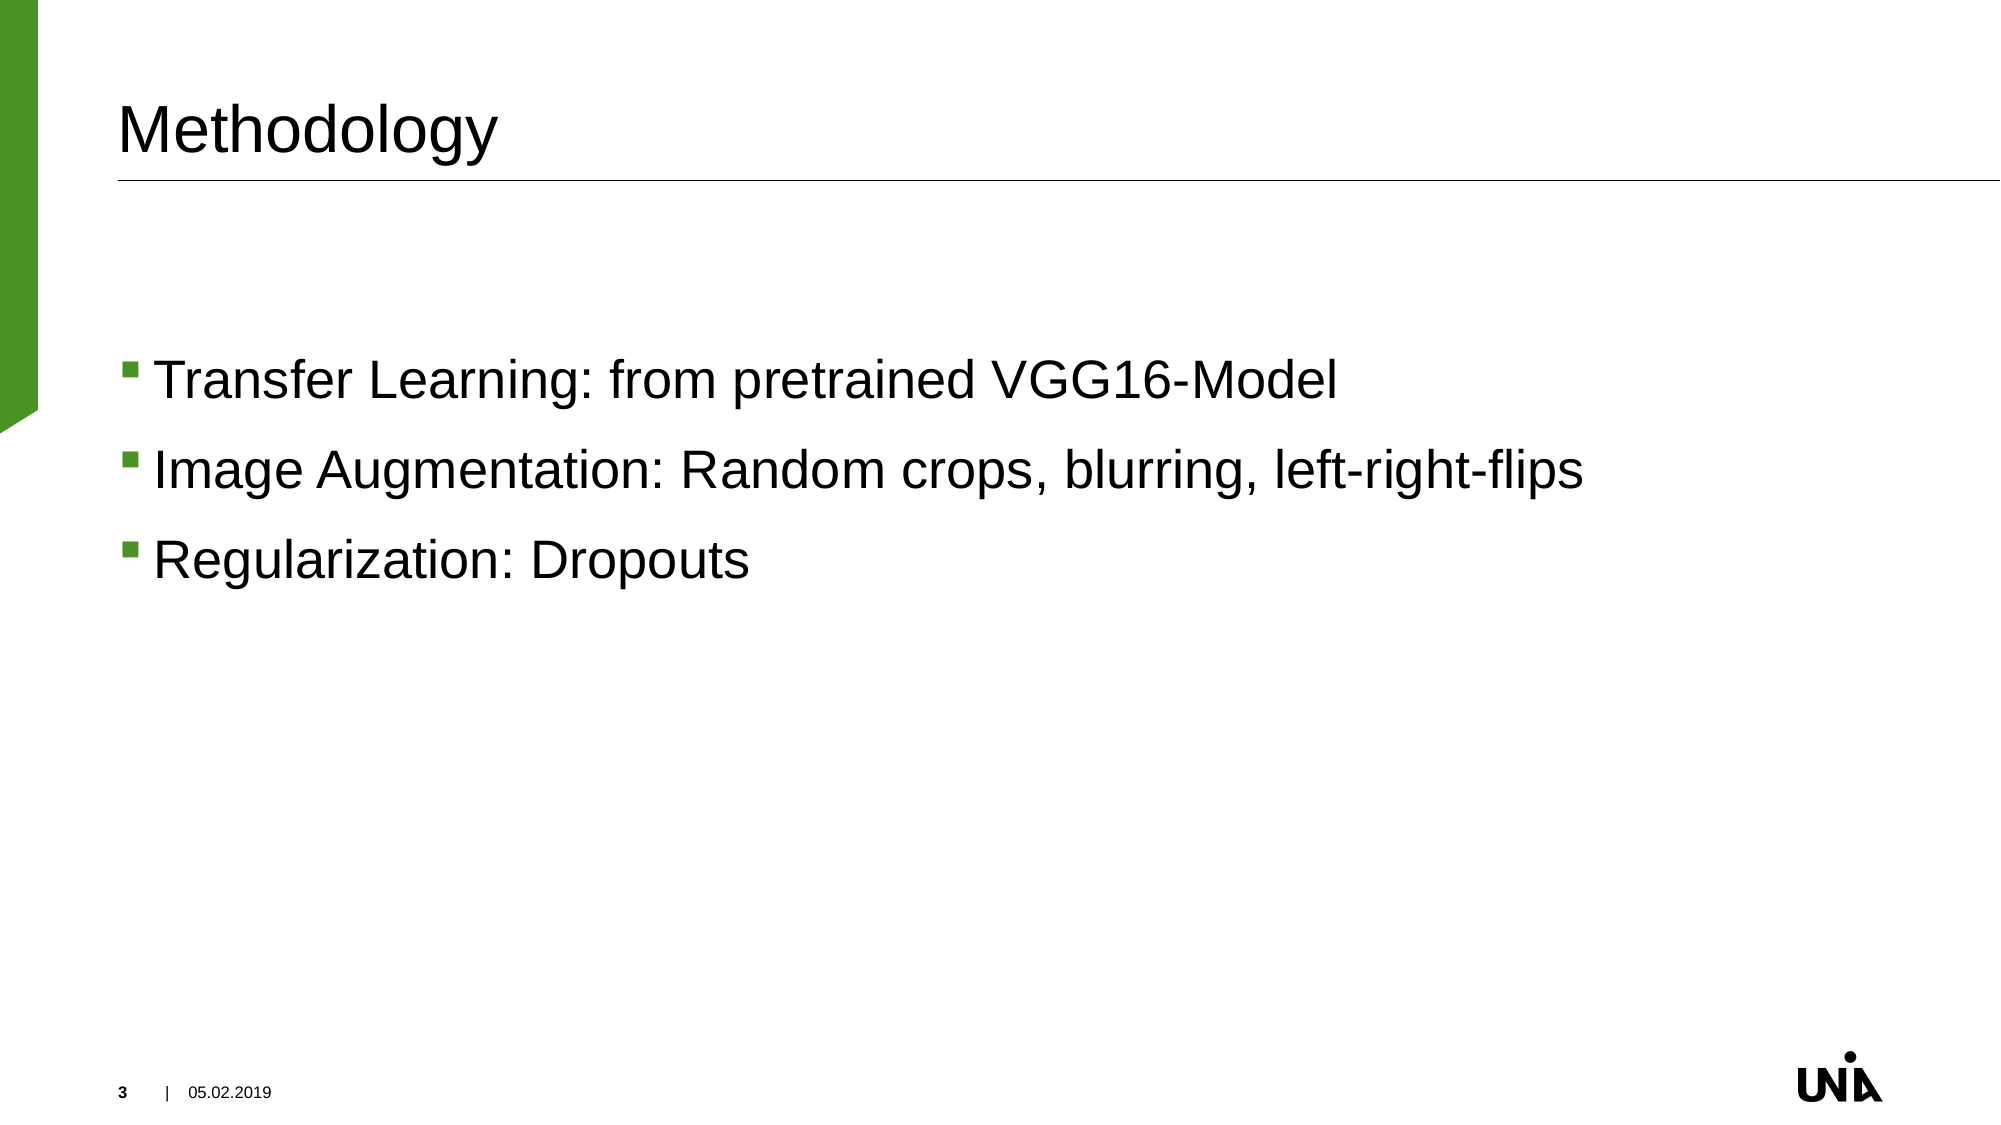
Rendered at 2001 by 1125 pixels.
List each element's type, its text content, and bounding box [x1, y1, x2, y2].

slide_number <number> [118, 1066, 171, 1102]
list Transfer Learning: from pretrained VGG16-Model Image Augmentation: Random crops, blurring, left-right-flips Regularization: Dropouts [118, 274, 1883, 1037]
picture [1798, 1051, 1883, 1102]
slide_number | 05.02.2019 [171, 1066, 298, 1102]
title Methodology [117, 0, 1882, 167]
